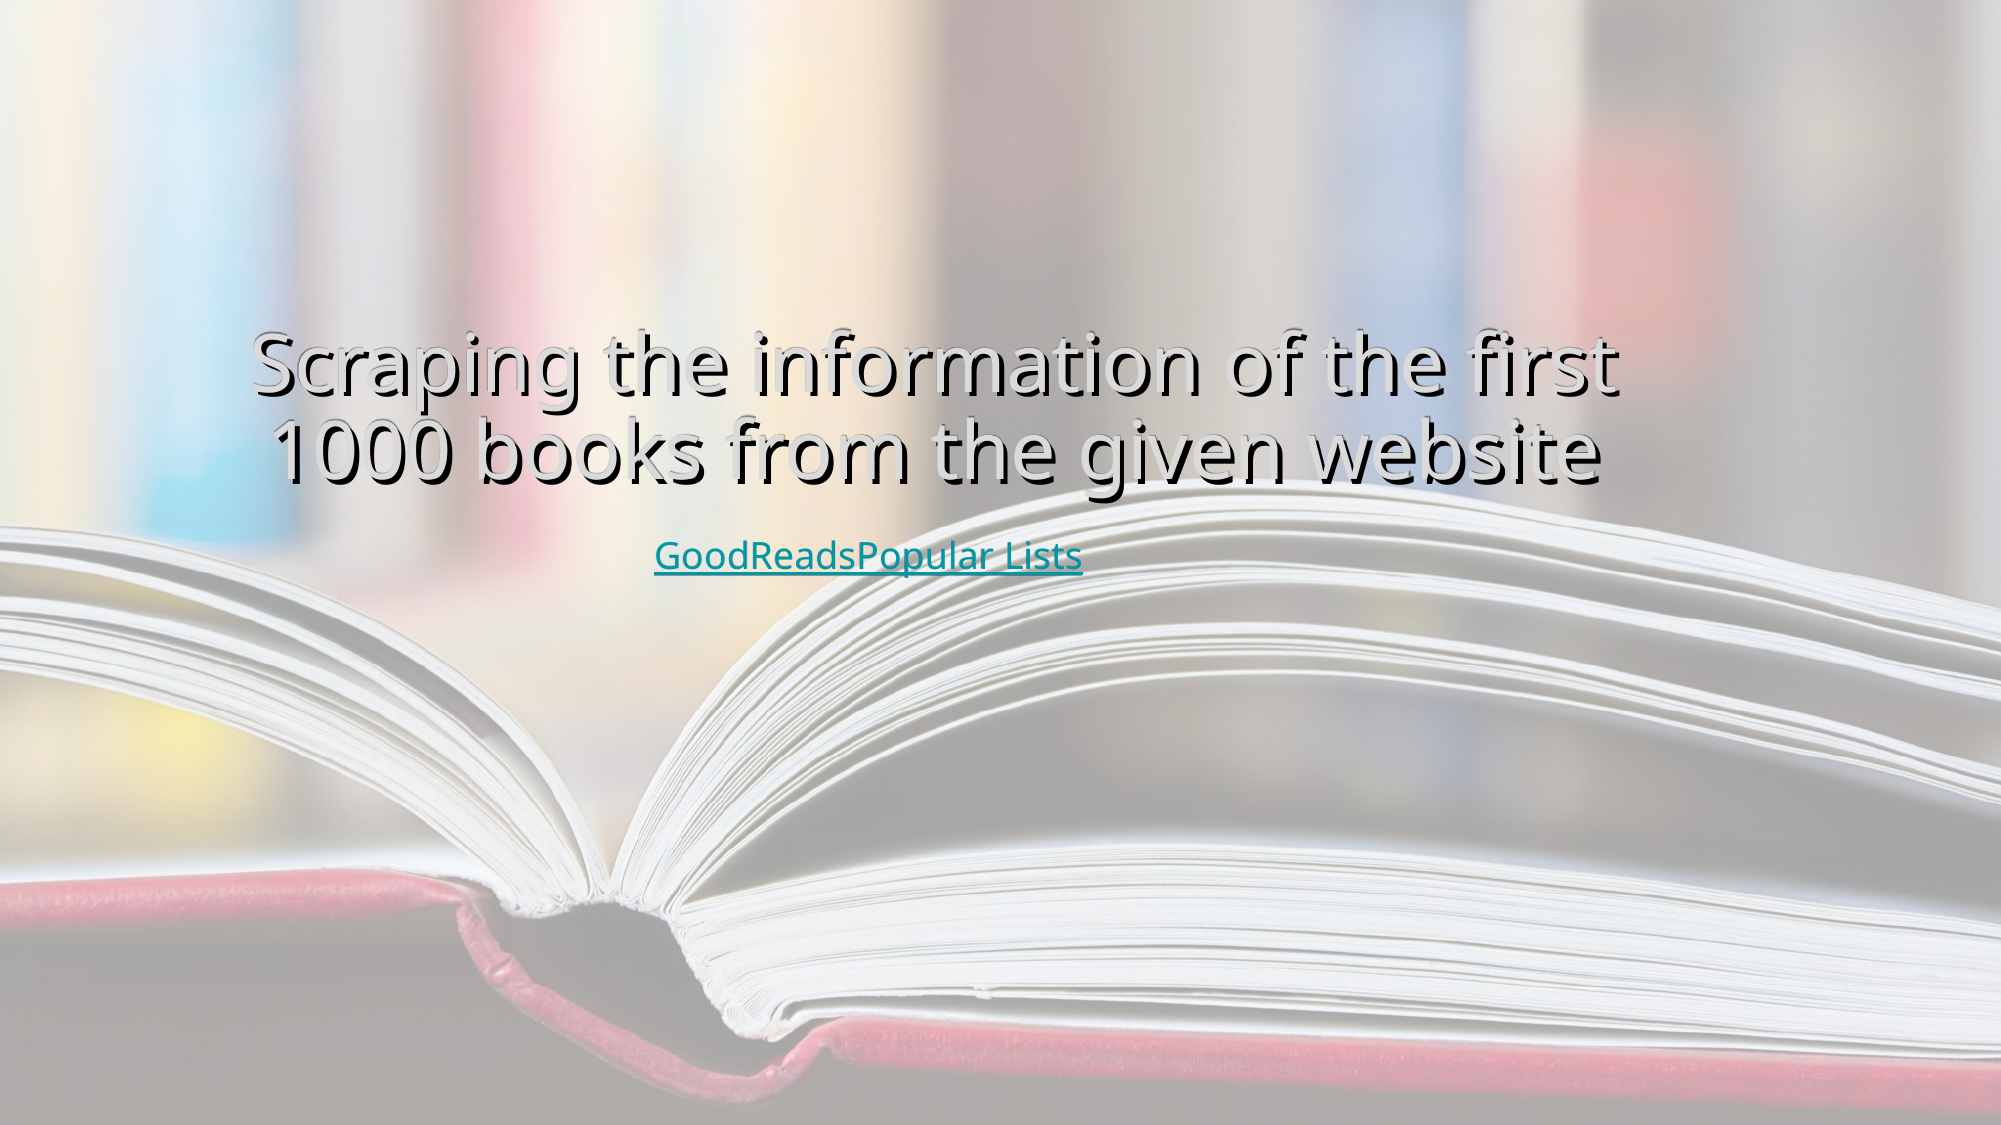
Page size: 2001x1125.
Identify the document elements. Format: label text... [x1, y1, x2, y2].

picture [0, 0, 2000, 1125]
title Scraping the information of the first 1000 books from the given website [224, 290, 1645, 505]
subtitle GoodReads Popular Lists [254, 524, 1483, 601]
